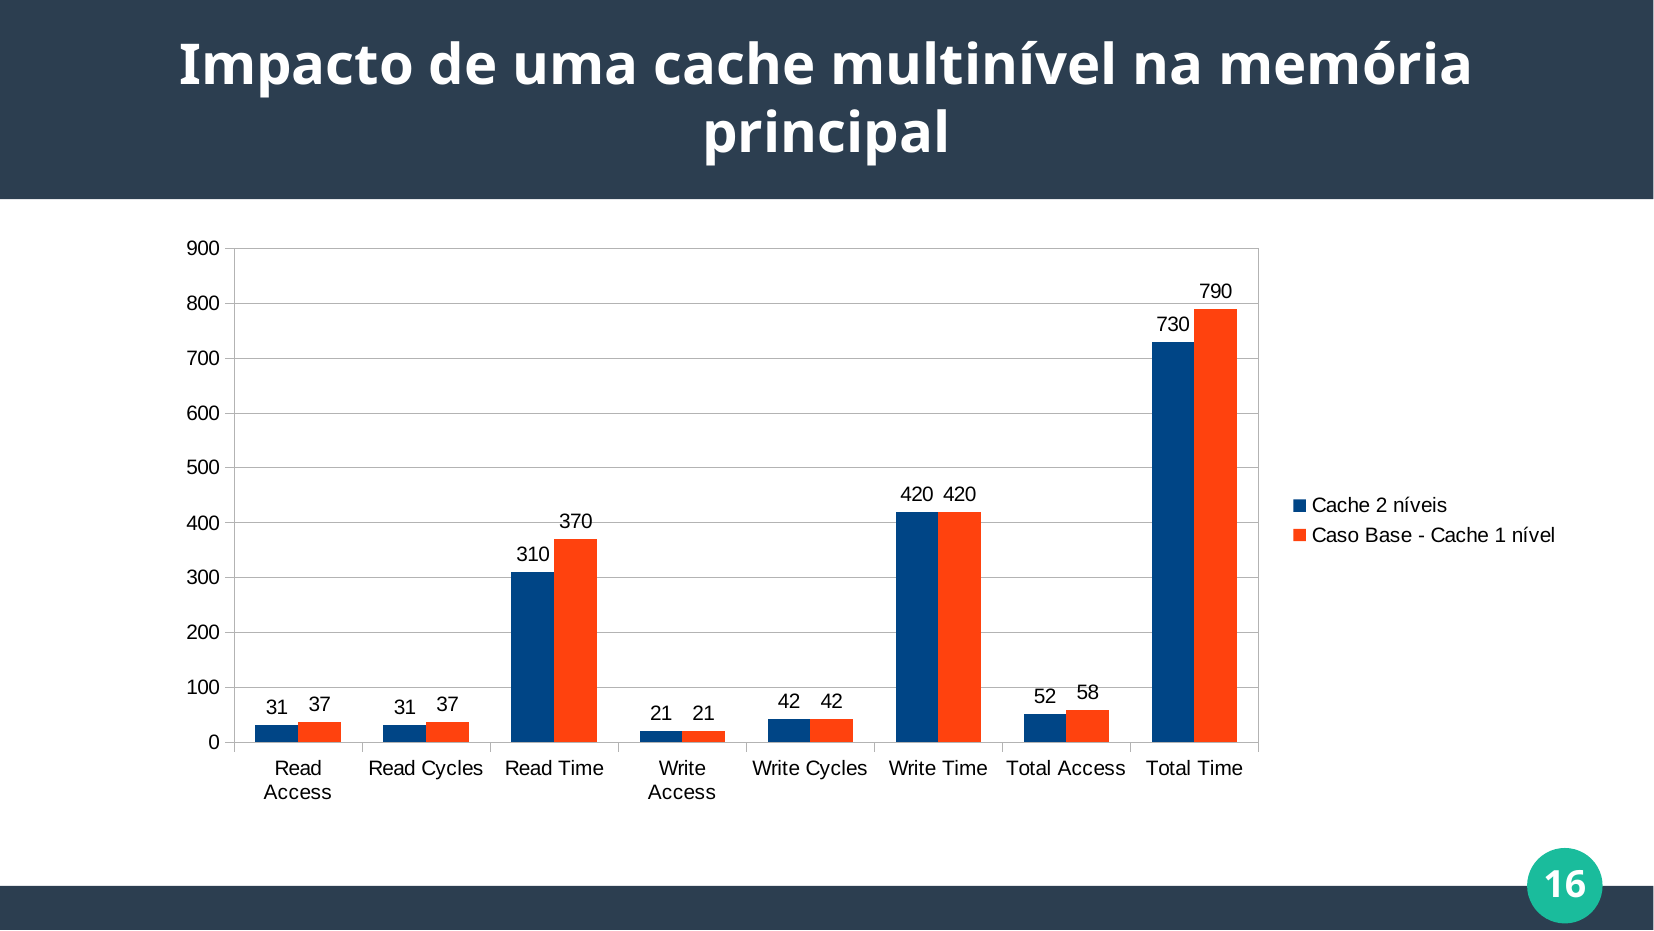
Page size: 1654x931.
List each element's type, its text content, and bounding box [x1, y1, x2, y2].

title Impacto de uma cache multinível na memória principal [59, 37, 1595, 155]
chart [158, 225, 1575, 816]
